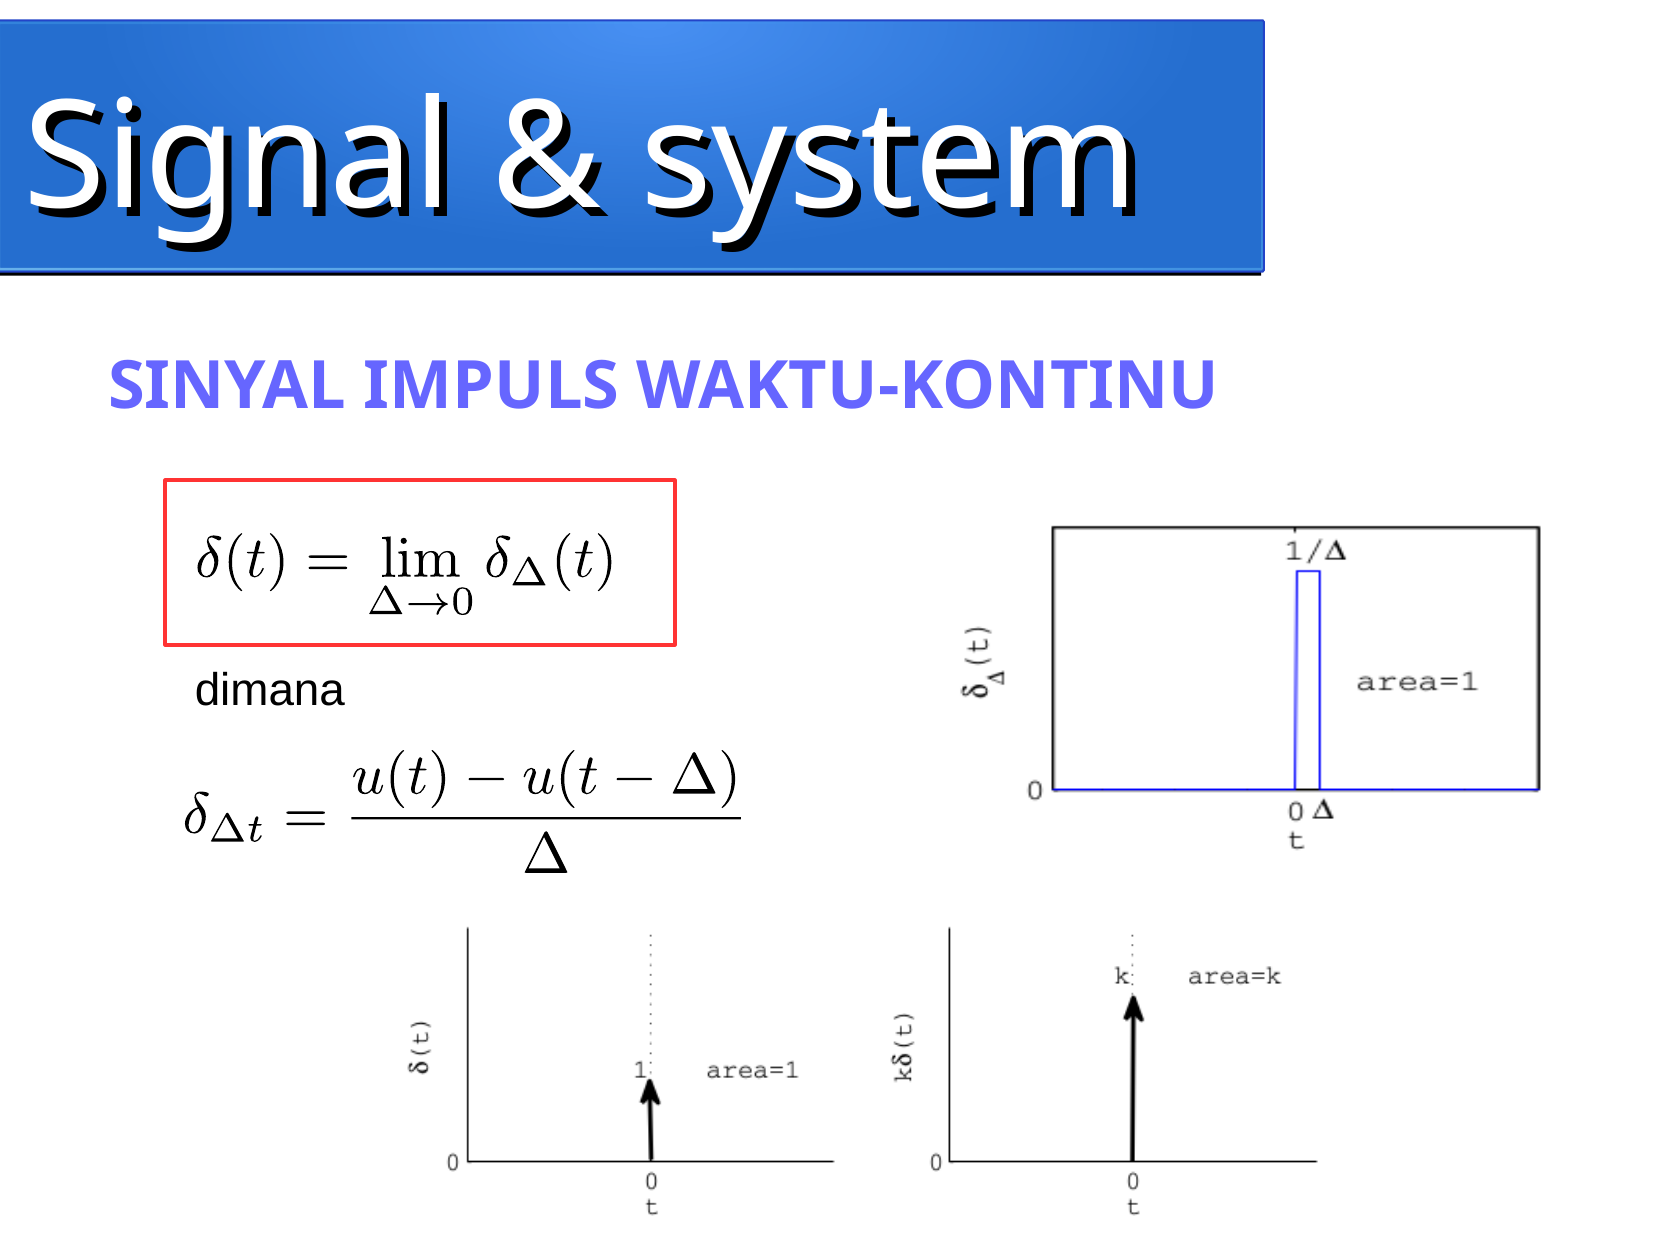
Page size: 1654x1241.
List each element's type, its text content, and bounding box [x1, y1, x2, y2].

picture [930, 479, 1576, 871]
text_box SINYAL IMPULS WAKTU-KONTINU [93, 330, 1441, 438]
text_box [182, 750, 741, 873]
text_box dimana [180, 656, 361, 723]
title Signal & system [23, 0, 1323, 325]
text_box [195, 533, 618, 616]
picture [375, 896, 1332, 1241]
